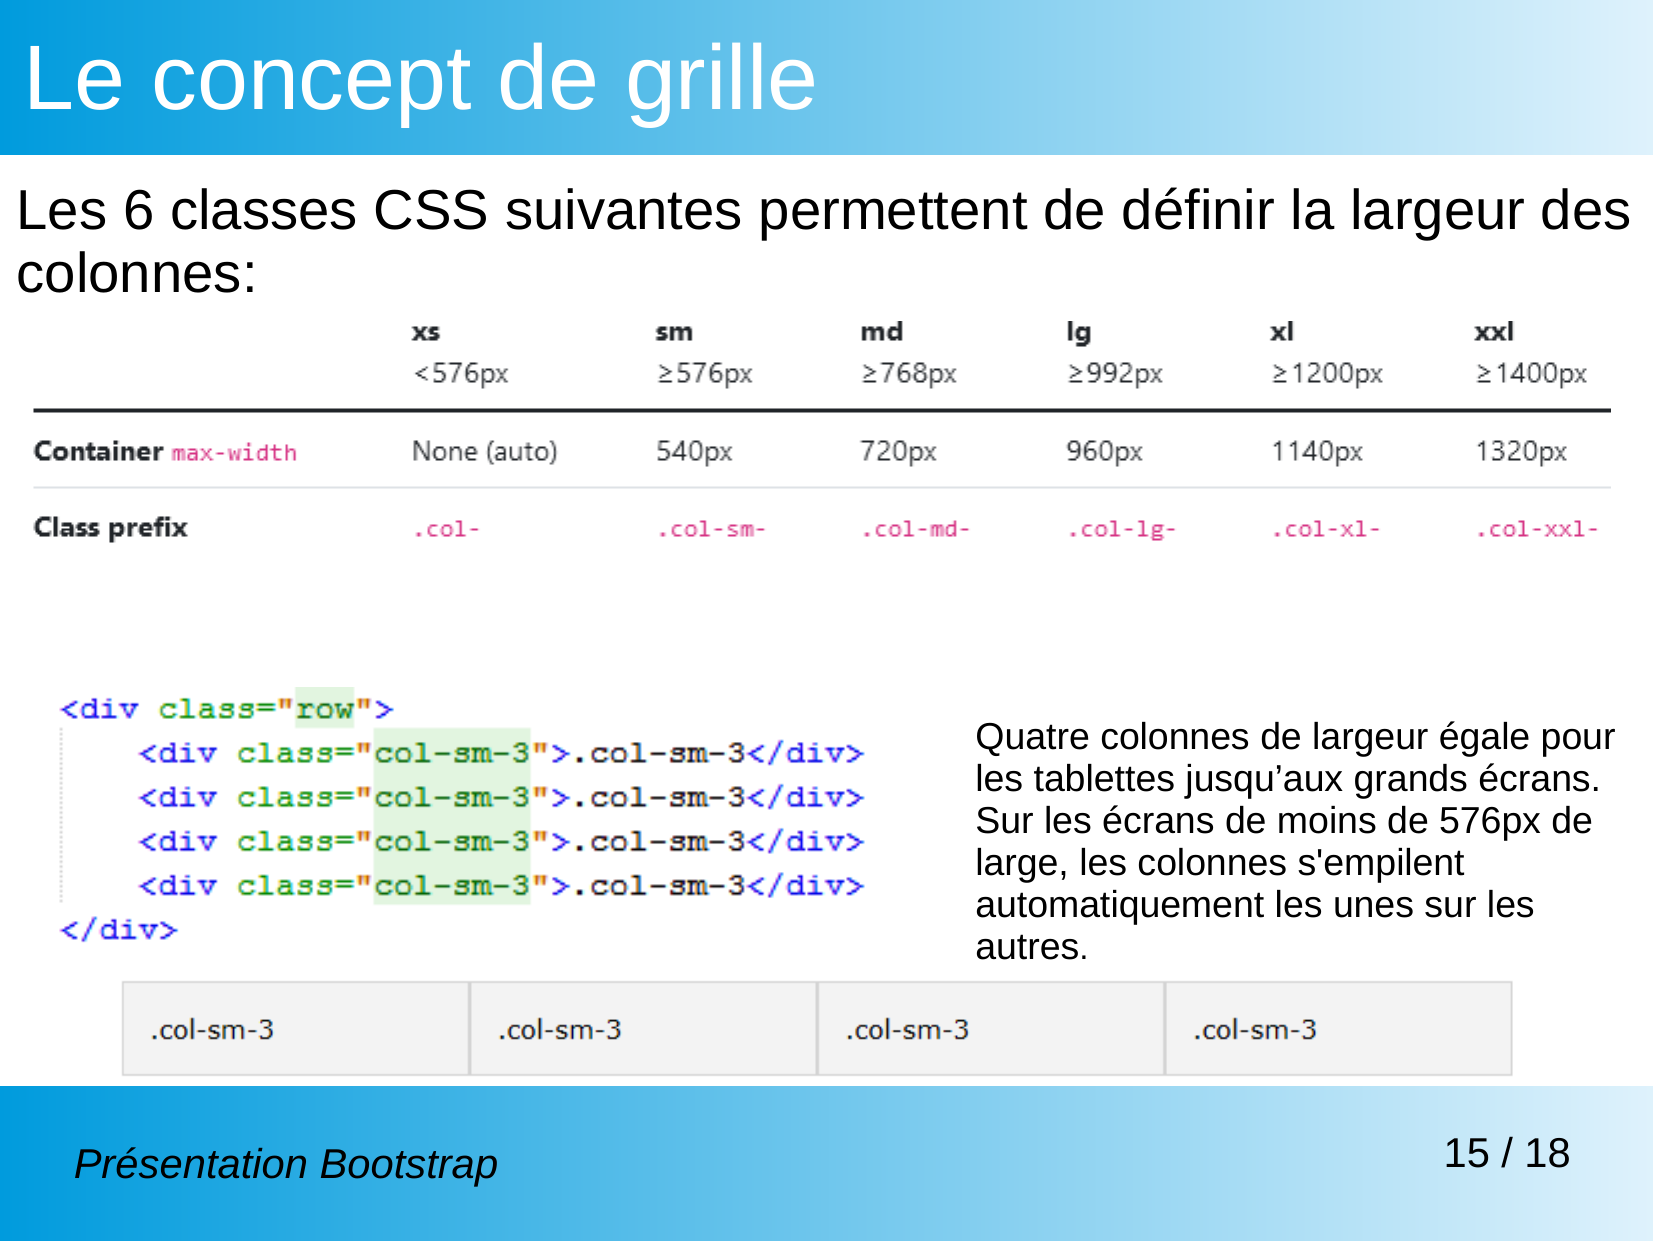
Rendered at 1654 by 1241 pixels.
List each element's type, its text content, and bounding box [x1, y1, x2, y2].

title Le concept de grille [23, 25, 1512, 130]
picture [112, 971, 1525, 1085]
list Quatre colonnes de largeur égale pour les tablettes jusqu’aux grands écrans. Sur les écrans de moins de 576px de large, les colonnes s'empilent automatiquement les unes sur les autres. [975, 715, 1617, 955]
picture [41, 687, 877, 952]
picture [28, 321, 1611, 547]
list Les 6 classes CSS suivantes permettent de définir la largeur des colonnes: [16, 178, 1636, 334]
